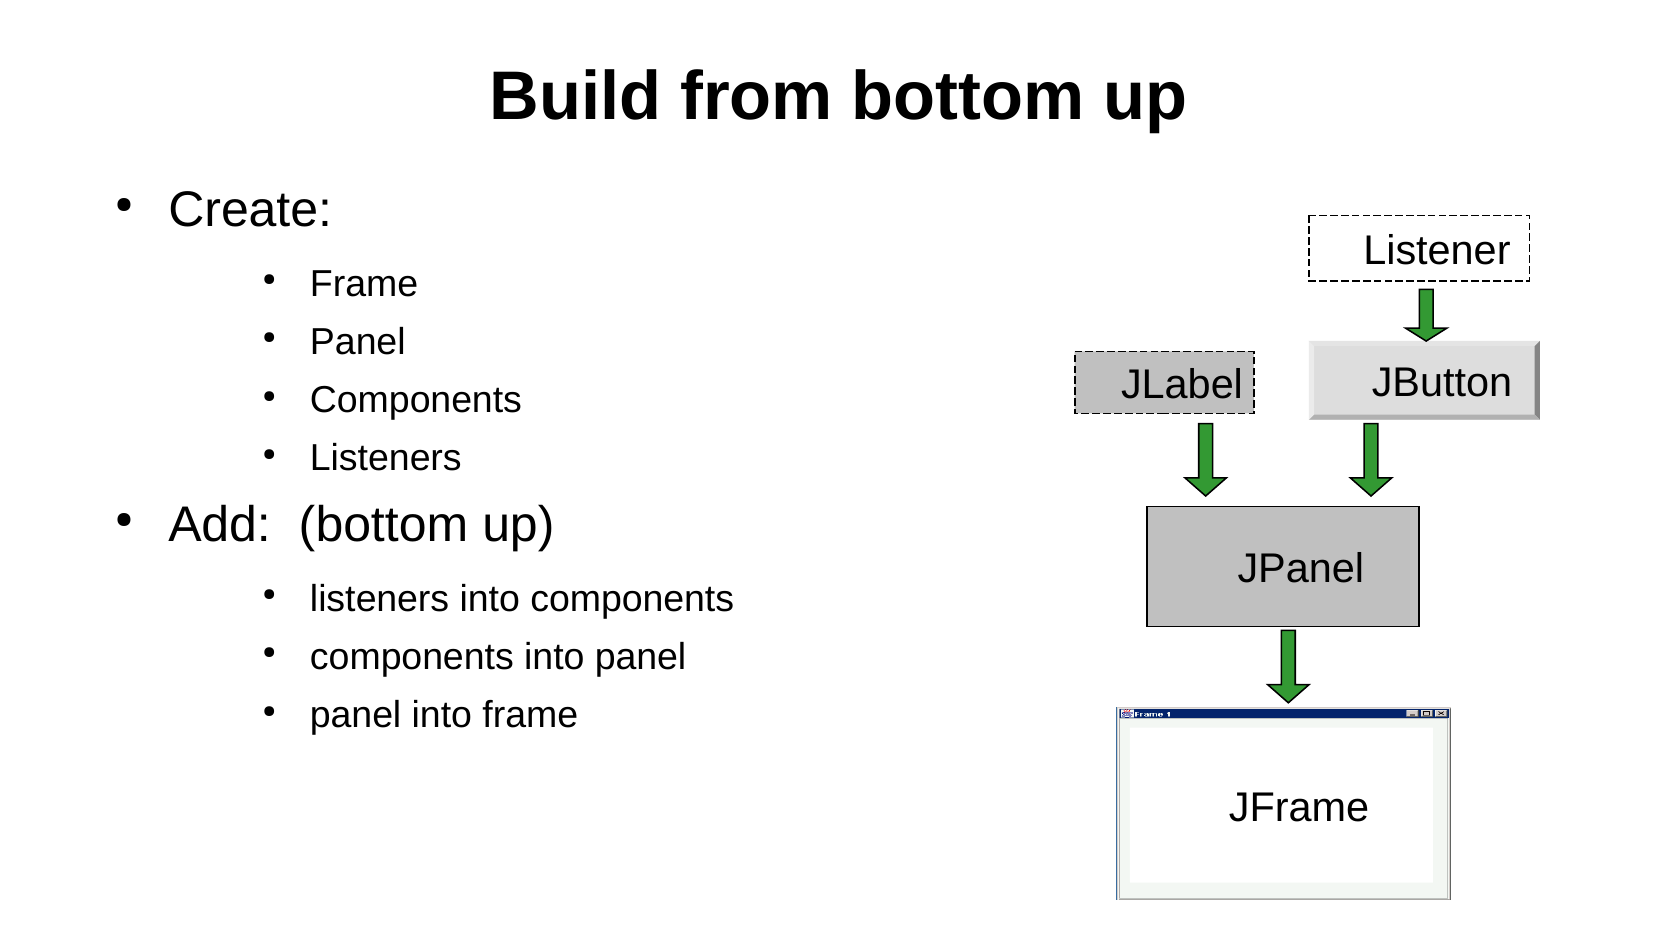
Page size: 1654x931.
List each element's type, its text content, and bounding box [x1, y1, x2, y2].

text_box [1267, 630, 1310, 703]
text_box Listener [1308, 215, 1530, 281]
text_box JFrame [1129, 727, 1433, 883]
text_box JLabel [1074, 351, 1254, 414]
chart [1116, 707, 1451, 900]
text_box JPanel [1147, 506, 1420, 627]
text_box [1185, 423, 1227, 497]
text_box JButton [1315, 347, 1534, 414]
text_box [1405, 289, 1447, 342]
text_box [1350, 423, 1392, 497]
list Create: Frame Panel Components Listeners Add: (bottom up) listeners into components components into panel panel into frame [82, 168, 1538, 889]
title Build from bottom up [82, 37, 1571, 147]
